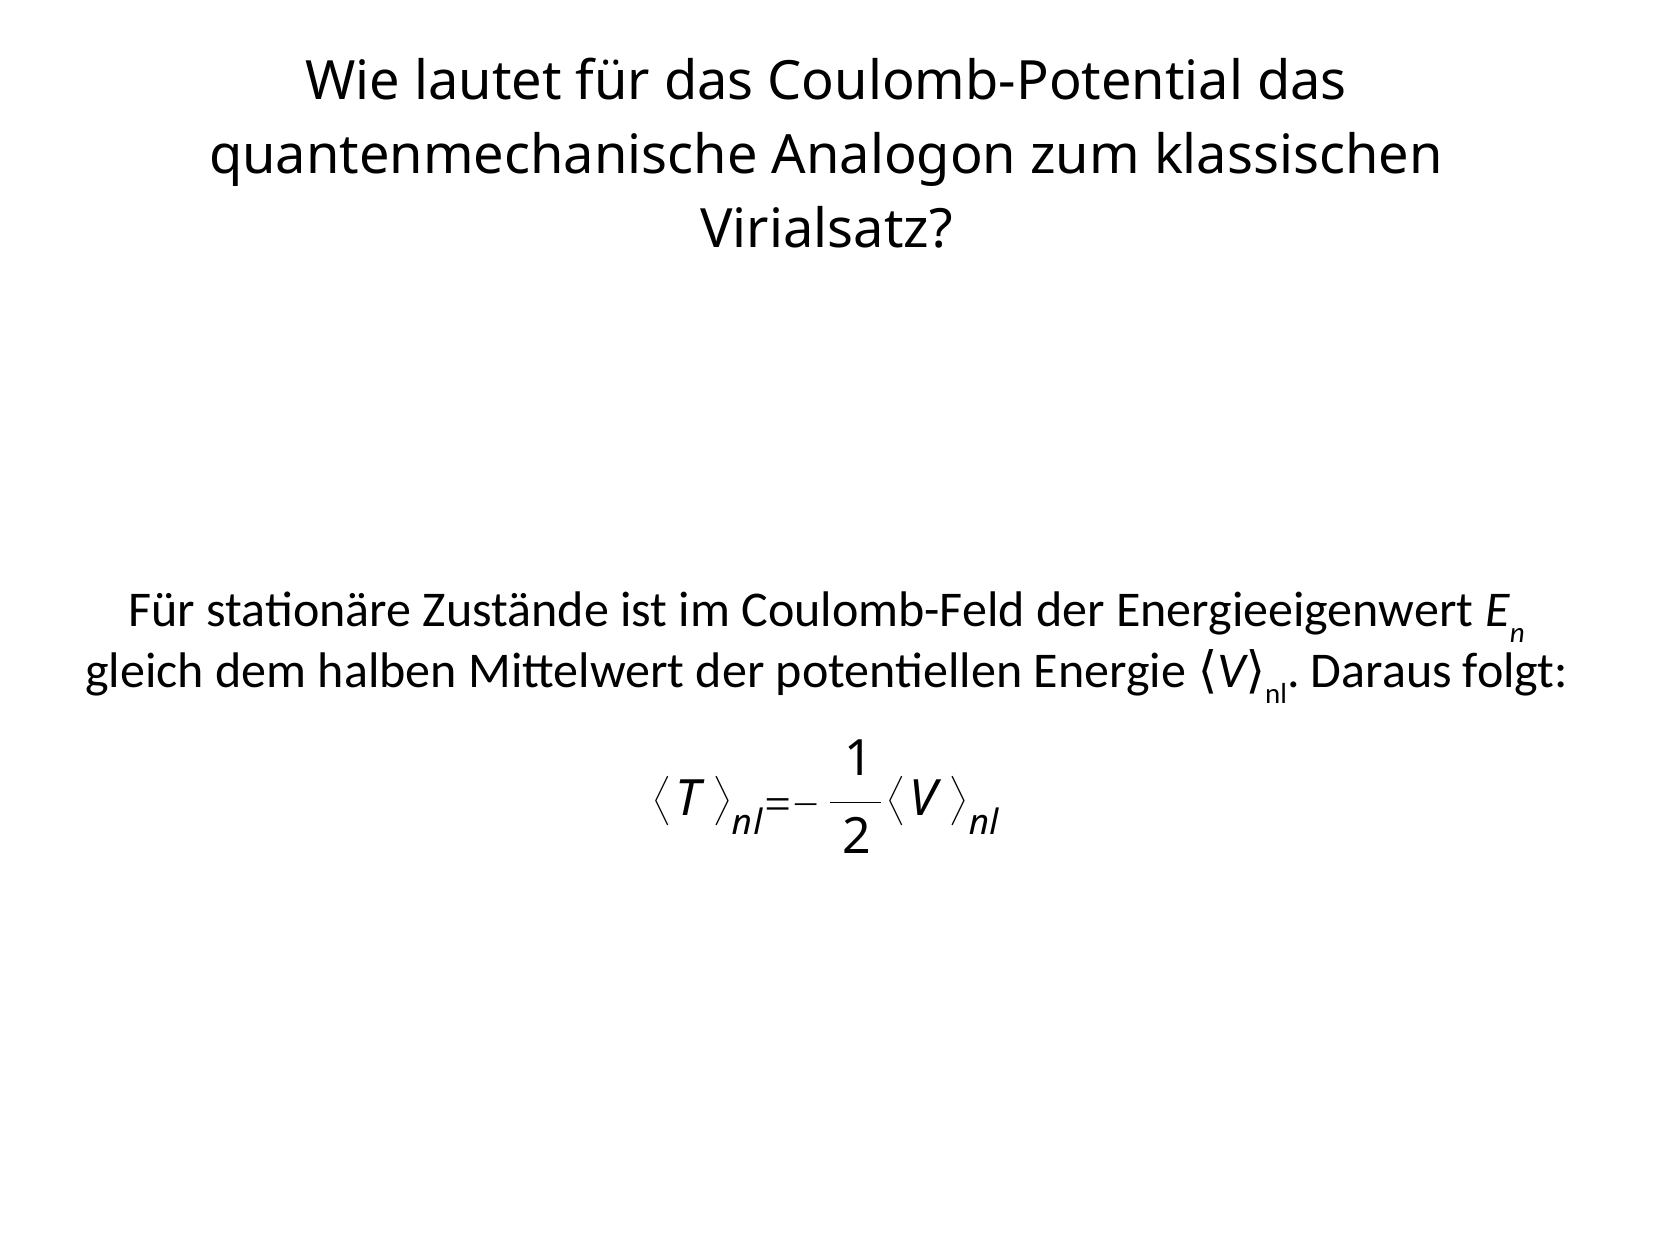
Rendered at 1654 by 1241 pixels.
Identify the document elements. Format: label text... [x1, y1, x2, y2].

title Wie lautet für das Coulomb-Potential das quantenmechanische Analogon zum klassischen Virialsatz? [82, 49, 1571, 257]
subtitle Für stationäre Zustände ist im Coulomb-Feld der Energieeigenwert En gleich dem halben Mittelwert der potentiellen Energie ⟨V⟩nl. Daraus folgt: [82, 290, 1571, 1010]
chart [647, 728, 1007, 867]
